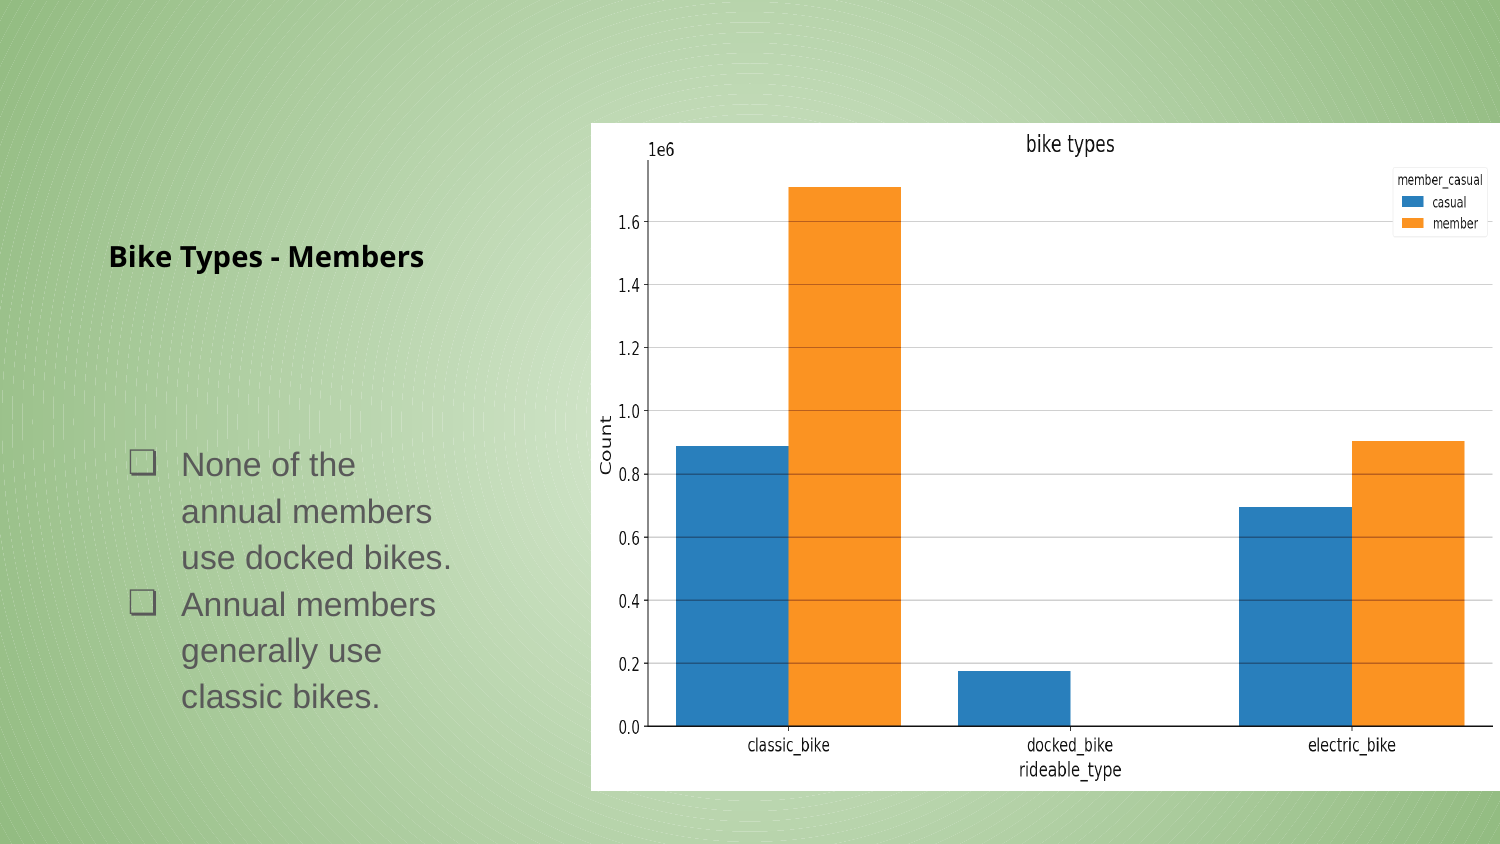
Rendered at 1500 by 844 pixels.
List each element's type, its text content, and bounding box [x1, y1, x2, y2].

picture [591, 123, 1500, 791]
title Bike Types - Members [93, 223, 509, 322]
list None of the annual members use docked bikes. Annual members generally use classic bikes. [93, 421, 480, 791]
